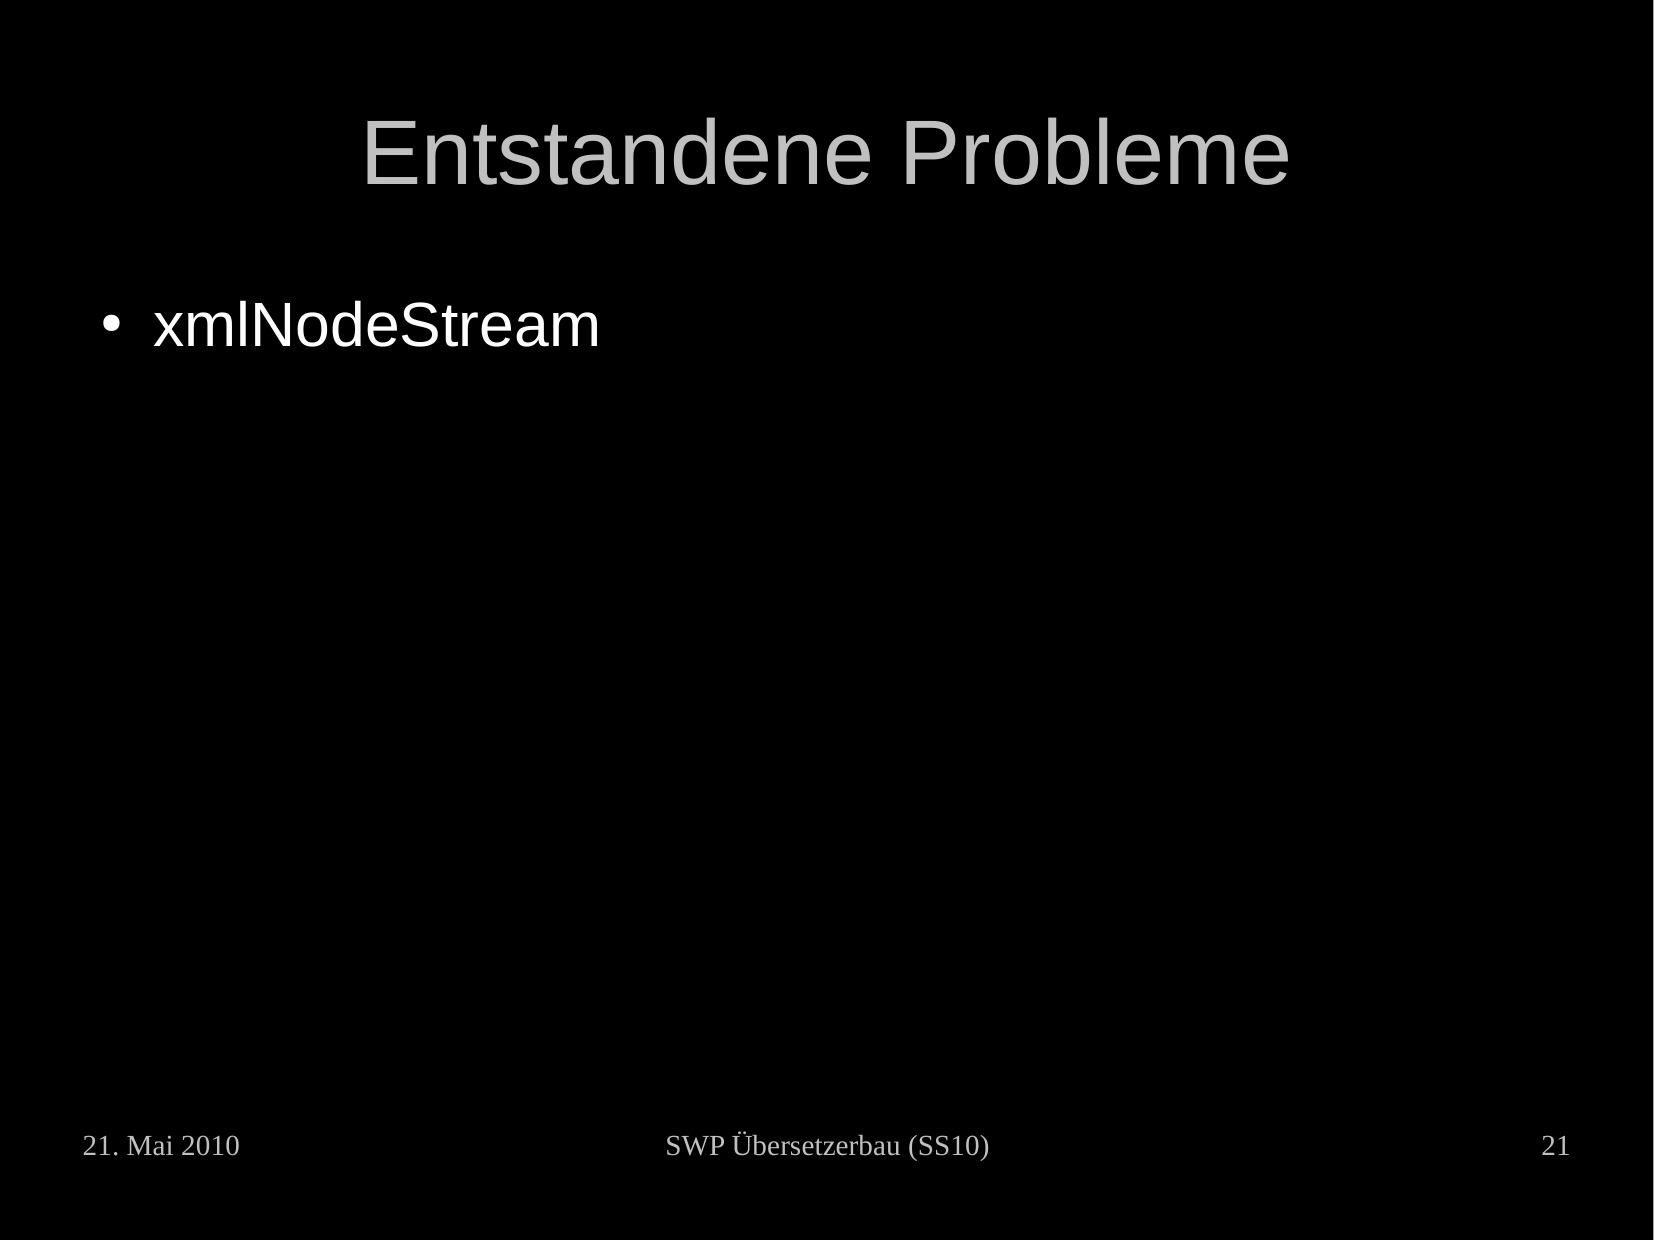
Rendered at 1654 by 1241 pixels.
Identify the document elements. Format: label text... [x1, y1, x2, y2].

list xmlNodeStream [82, 290, 1571, 1109]
title Entstandene Probleme [82, 49, 1571, 257]
